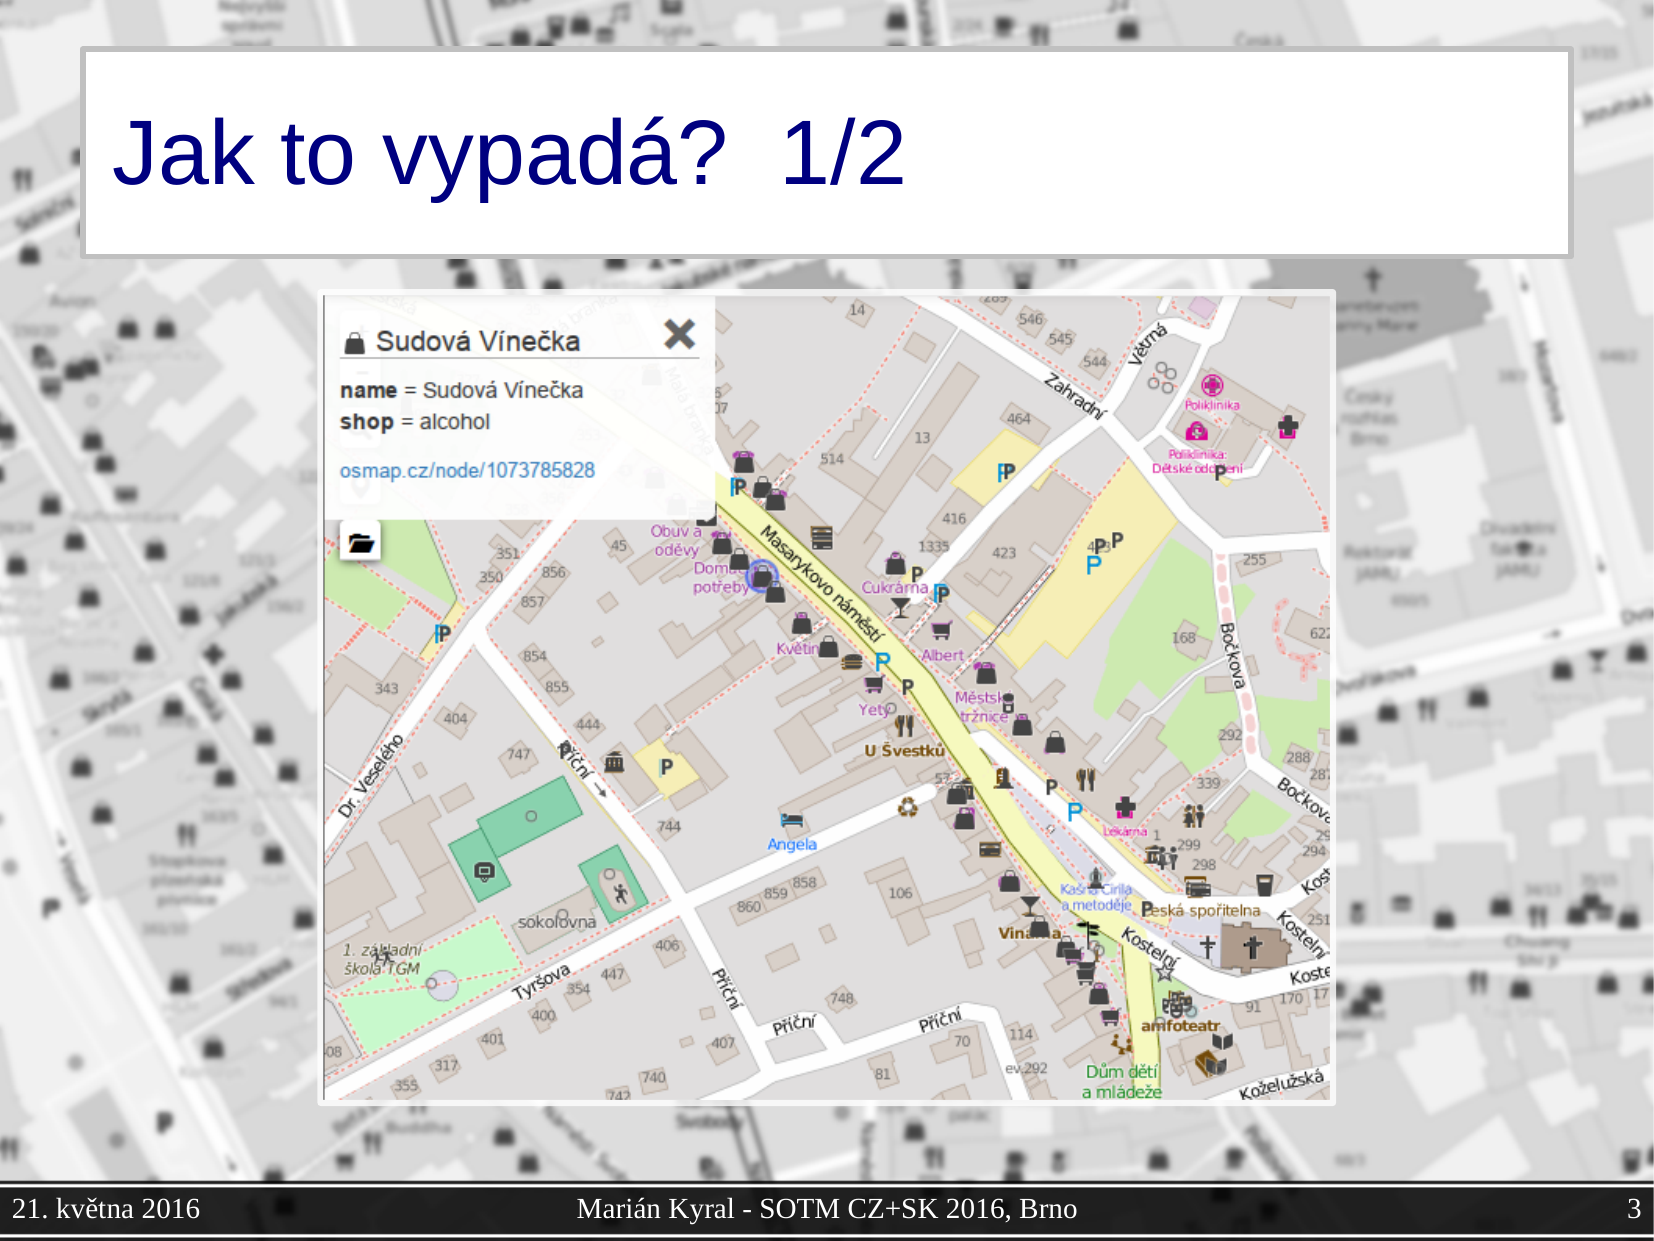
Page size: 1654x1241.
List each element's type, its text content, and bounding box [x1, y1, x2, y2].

title Jak to vypadá? 1/2 [82, 49, 1571, 257]
picture [0, 0, 1654, 1241]
